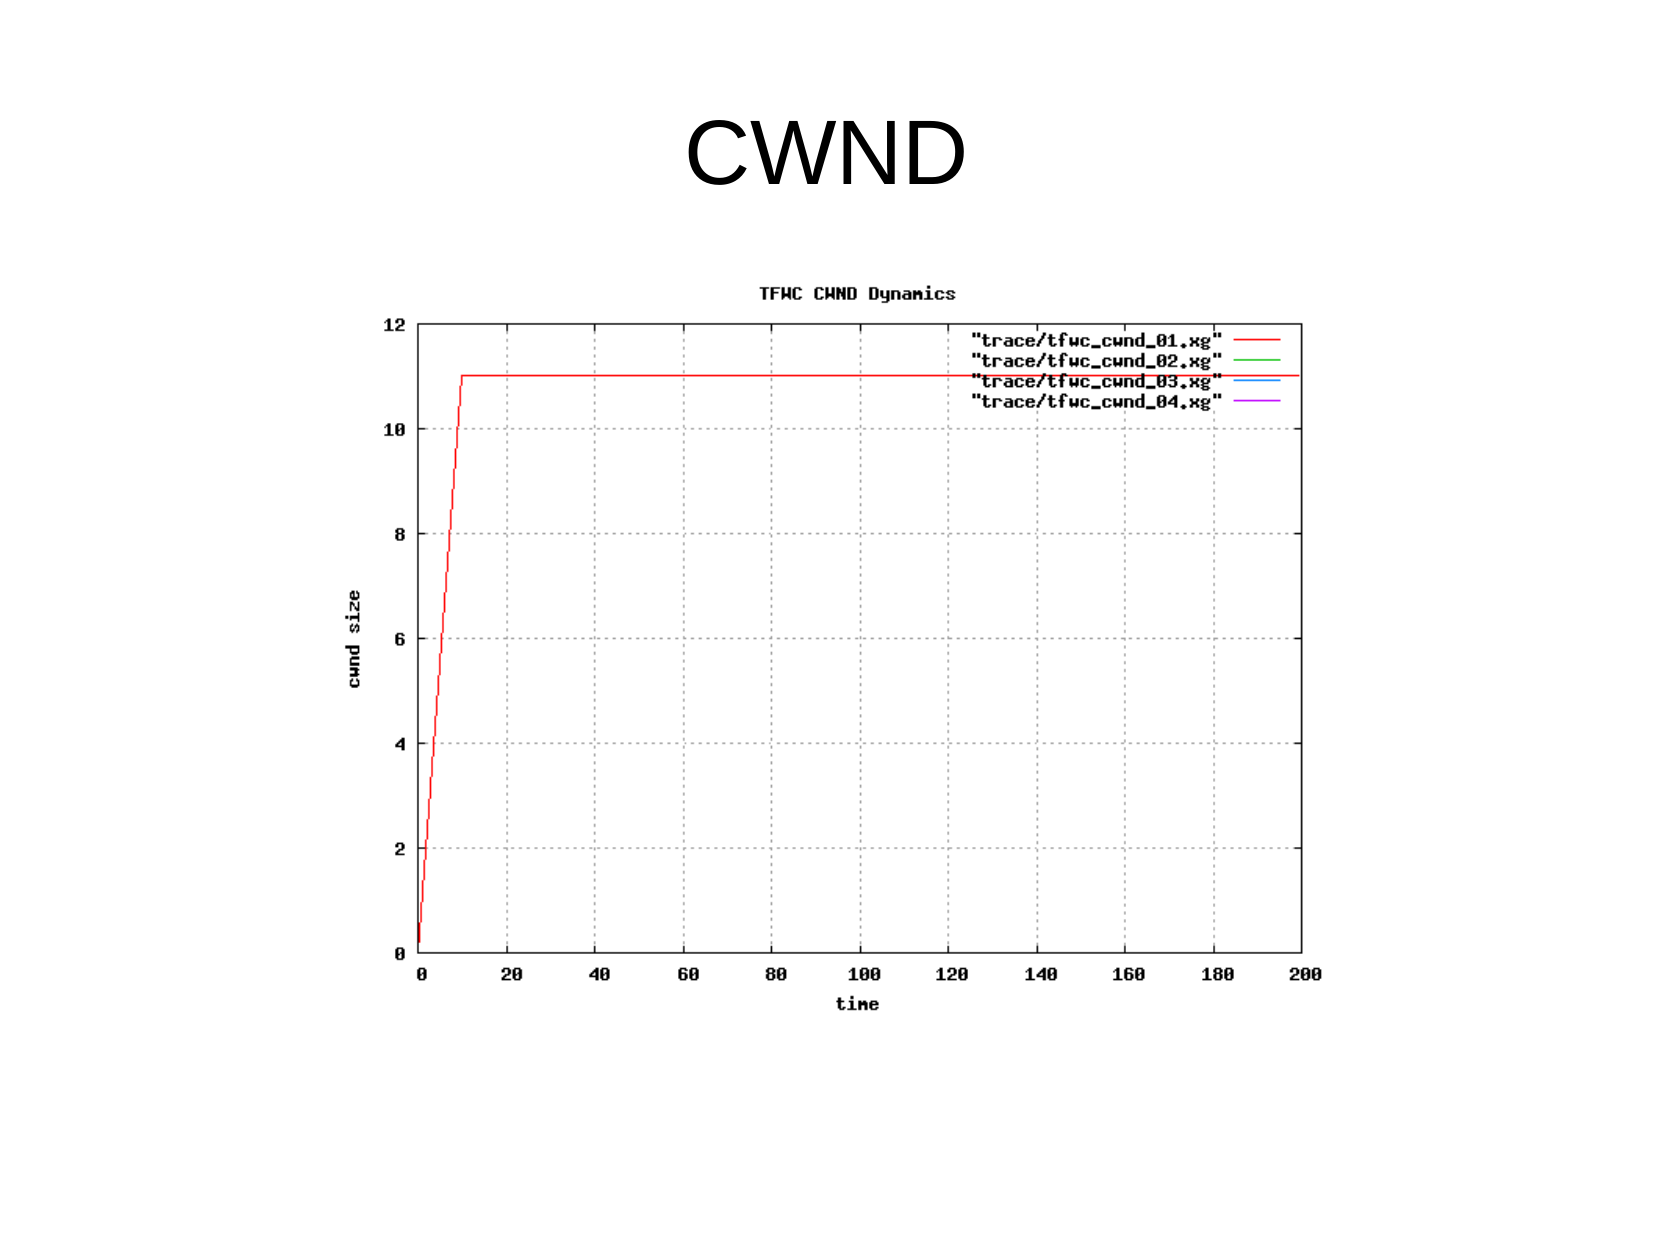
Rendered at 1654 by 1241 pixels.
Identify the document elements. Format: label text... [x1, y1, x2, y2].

picture [333, 264, 1334, 1015]
title CWND [82, 49, 1571, 257]
